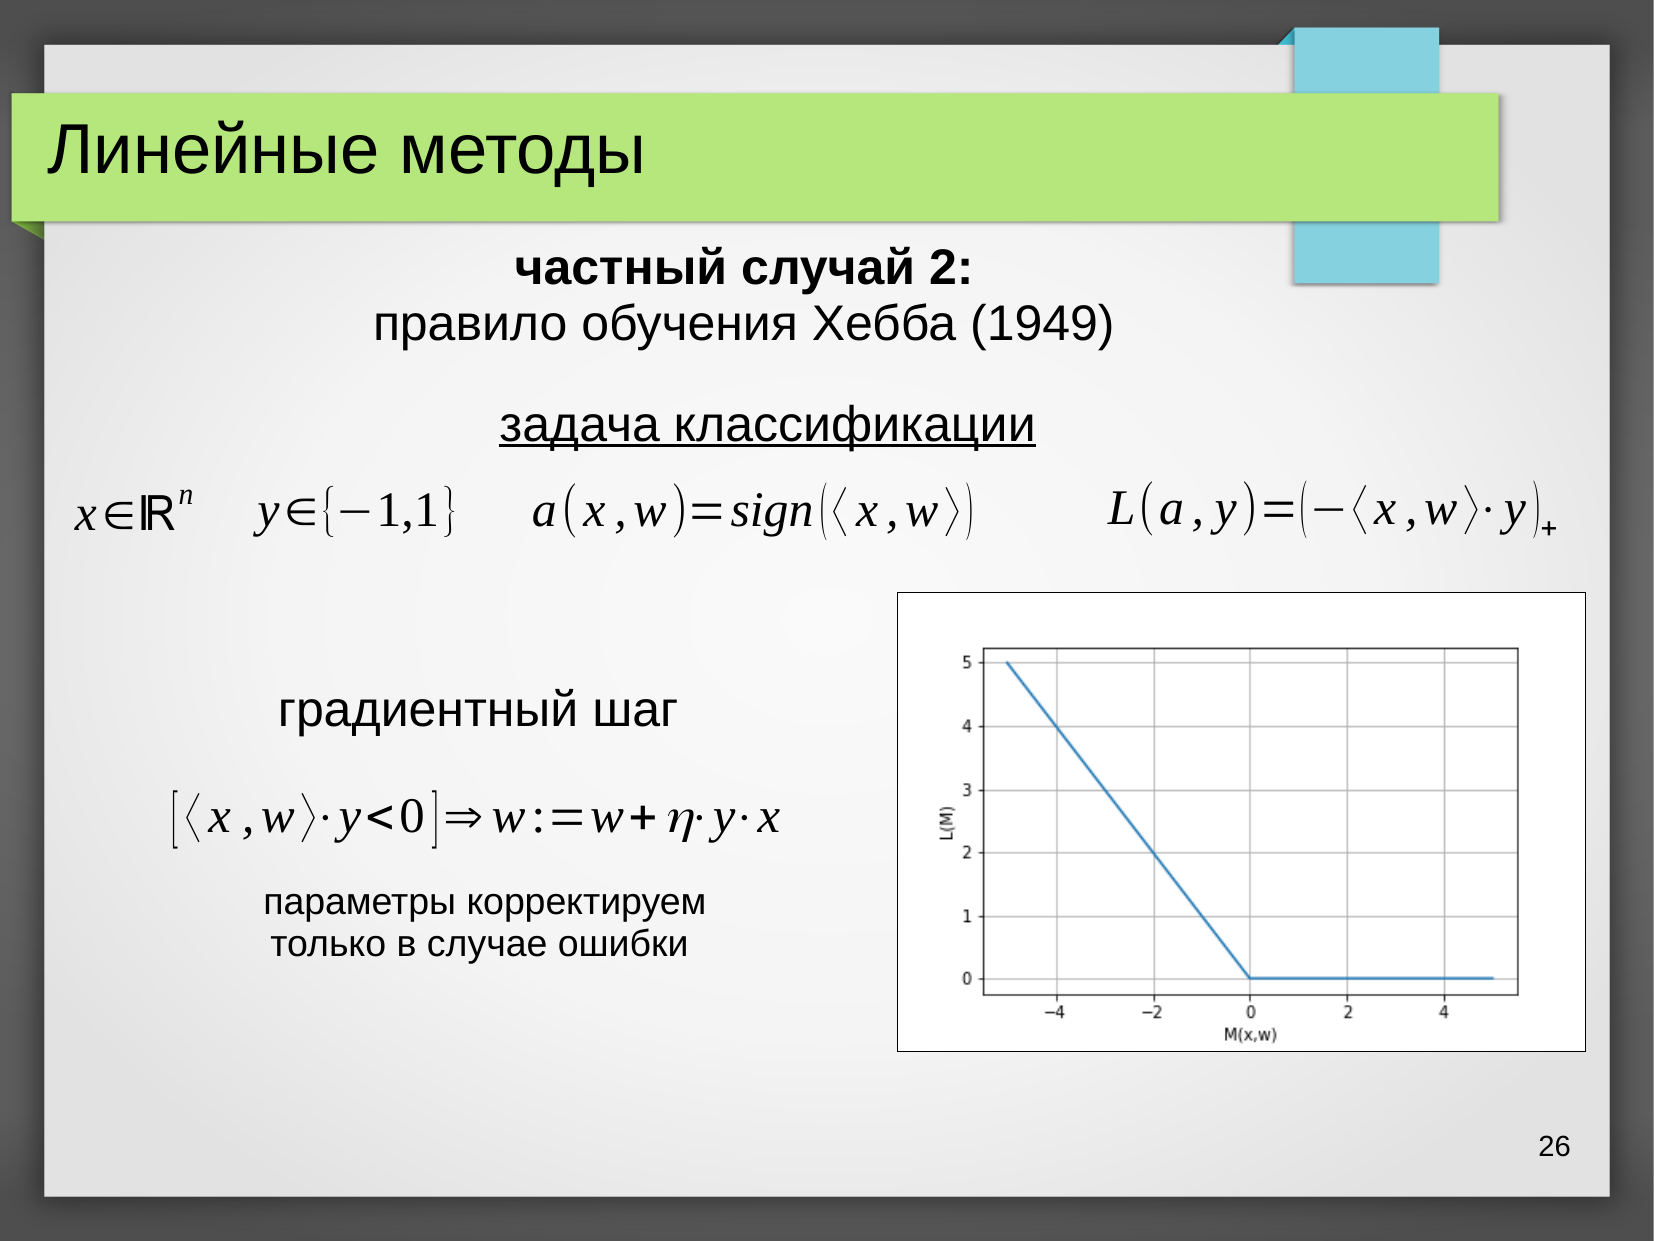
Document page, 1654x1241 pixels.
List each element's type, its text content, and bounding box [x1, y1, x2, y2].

text_box параметры корректируем только в случае ошибки [106, 884, 875, 960]
chart [1098, 477, 1566, 544]
text_box градиентный шаг [259, 673, 697, 745]
chart [525, 479, 981, 544]
chart [165, 787, 789, 851]
picture [0, 0, 1654, 1241]
text_box задача классификации [496, 386, 1040, 461]
chart [65, 484, 200, 547]
text_box частный случай 2: правило обучения Хебба (1949) [330, 224, 1158, 367]
title Линейные методы [47, 109, 1501, 189]
chart [248, 484, 468, 543]
